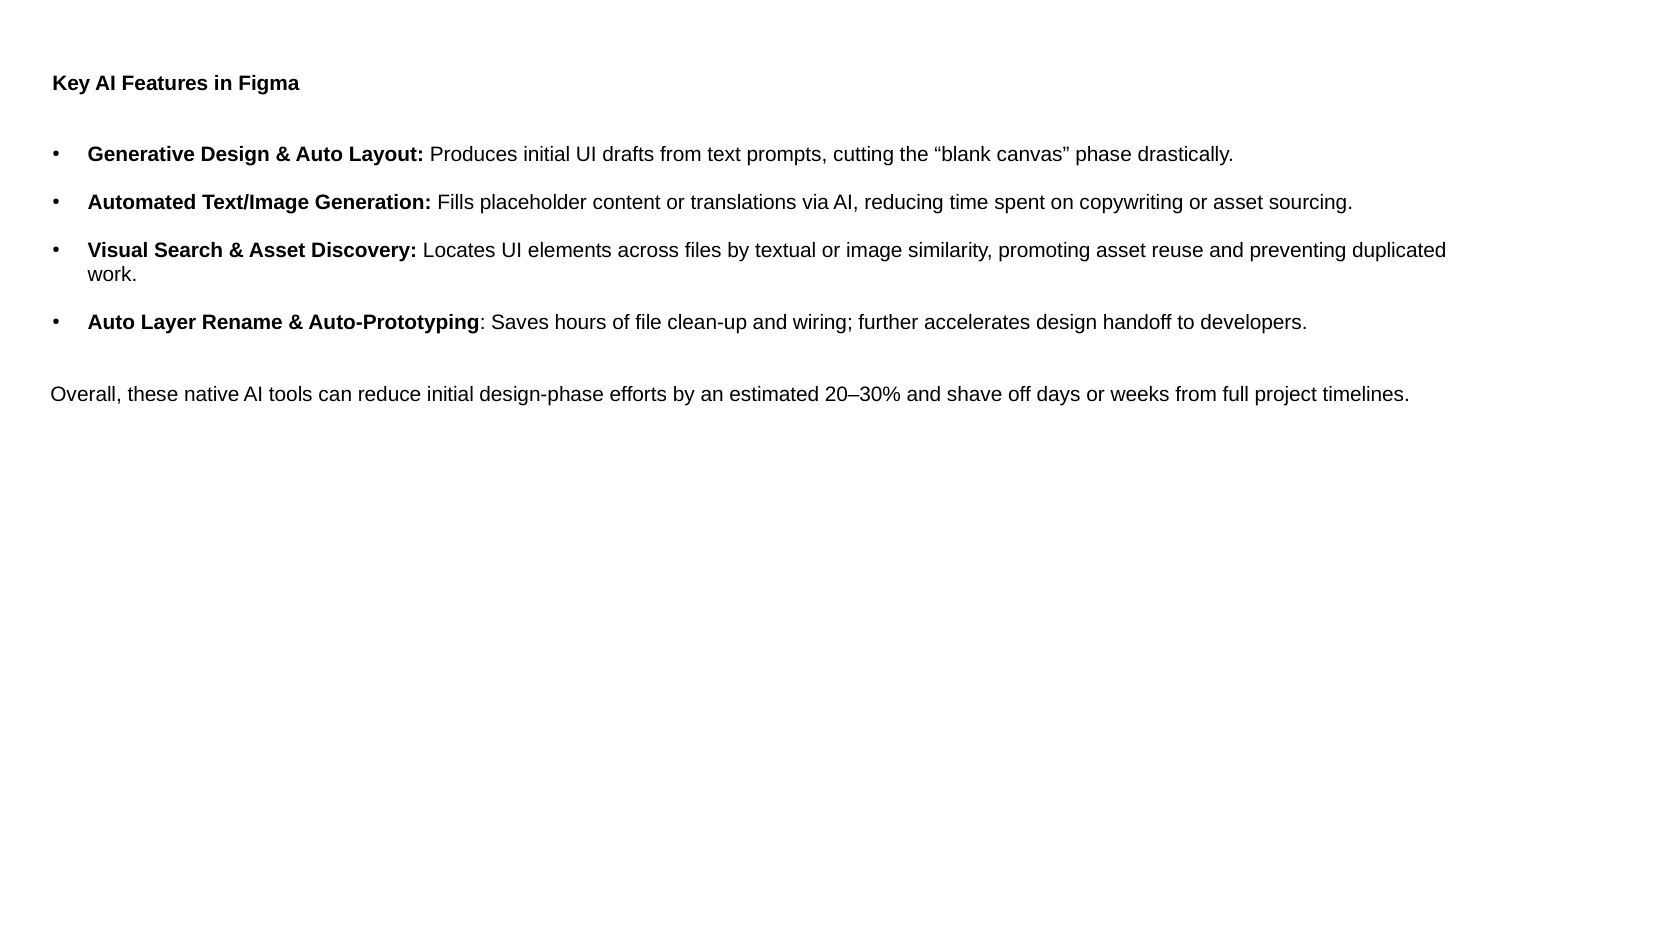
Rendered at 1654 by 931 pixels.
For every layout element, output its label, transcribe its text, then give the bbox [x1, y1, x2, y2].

text_box Overall, these native AI tools can reduce initial design-phase efforts by an estimated 20–30% and shave off days or weeks from full project timelines. [35, 375, 1426, 414]
text_box Generative Design & Auto Layout: Produces initial UI drafts from text prompts, cutting the “blank canvas” phase drastically. Automated Text/Image Generation: Fills placeholder content or translations via AI, reducing time spent on copywriting or asset sourcing. Visual Search & Asset Discovery: Locates UI elements across files by textual or image similarity, promoting asset reuse and preventing duplicated work. Auto Layer Rename & Auto-Prototyping: Saves hours of file clean-up and wiring; further accelerates design handoff to developers. [37, 135, 1502, 413]
text_box Key AI Features in Figma [37, 63, 344, 113]
